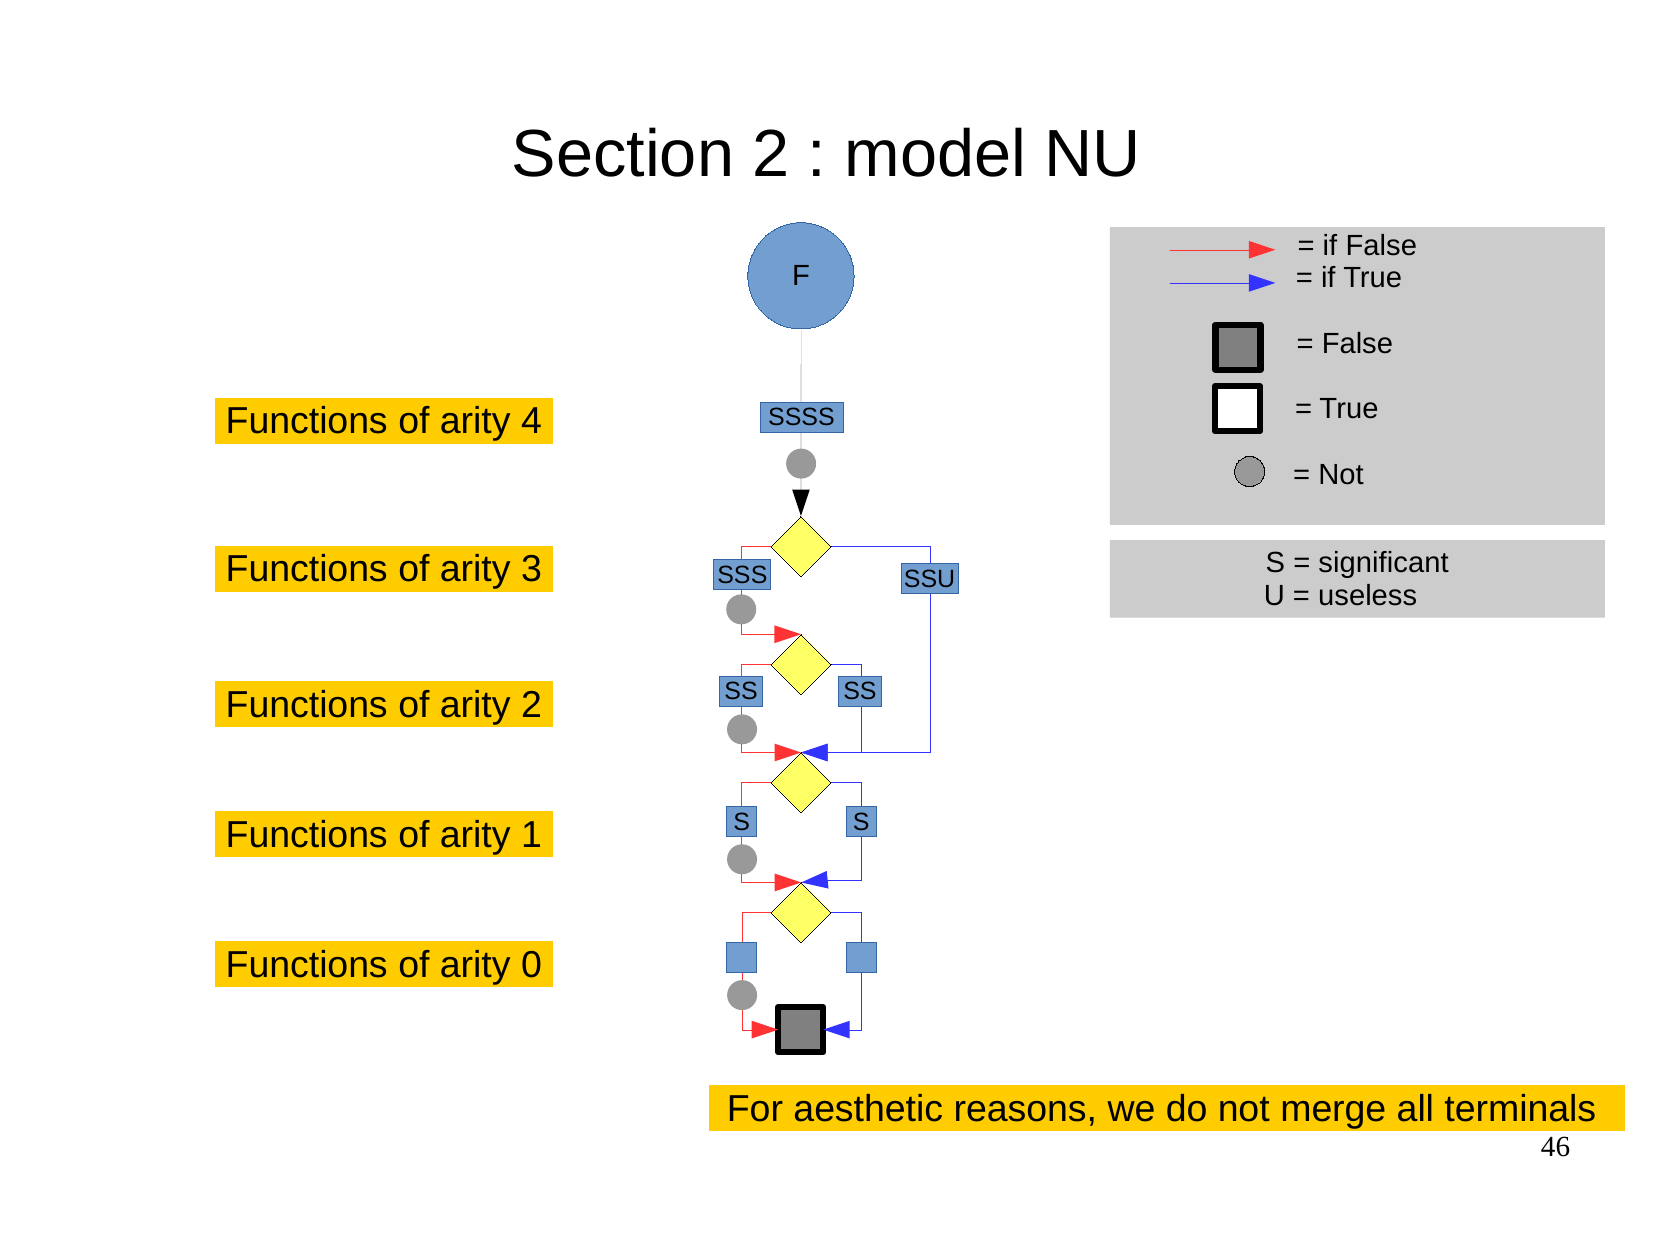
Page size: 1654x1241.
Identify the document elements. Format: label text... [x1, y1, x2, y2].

text_box [771, 753, 831, 813]
text_box S [726, 806, 757, 837]
text_box [846, 942, 877, 973]
text_box [727, 714, 758, 745]
text_box SS [838, 676, 882, 707]
text_box Functions of arity 2 [215, 681, 553, 727]
text_box [726, 594, 757, 625]
title Section 2 : model NU [82, 49, 1571, 257]
text_box [771, 635, 832, 695]
text_box [727, 980, 758, 1011]
text_box Functions of arity 4 [215, 398, 553, 444]
text_box SSU [901, 563, 959, 594]
text_box [786, 448, 817, 479]
text_box Functions of arity 3 [215, 546, 553, 592]
text_box = if False = if True = False = True = Not [1109, 227, 1605, 525]
text_box SSSS [760, 402, 844, 433]
text_box SS [719, 676, 763, 707]
text_box [1234, 456, 1265, 487]
text_box [1215, 324, 1261, 370]
text_box F [747, 222, 855, 329]
text_box S [846, 806, 877, 837]
text_box [778, 1007, 824, 1053]
text_box SSS [713, 559, 771, 590]
text_box [771, 516, 832, 577]
text_box [726, 942, 757, 973]
text_box [727, 844, 758, 875]
text_box S = significant U = useless [1109, 540, 1605, 618]
text_box For aesthetic reasons, we do not merge all terminals [709, 1085, 1625, 1131]
text_box Functions of arity 0 [215, 941, 553, 987]
text_box Functions of arity 1 [215, 811, 553, 857]
text_box [771, 883, 831, 943]
text_box [1215, 386, 1261, 432]
